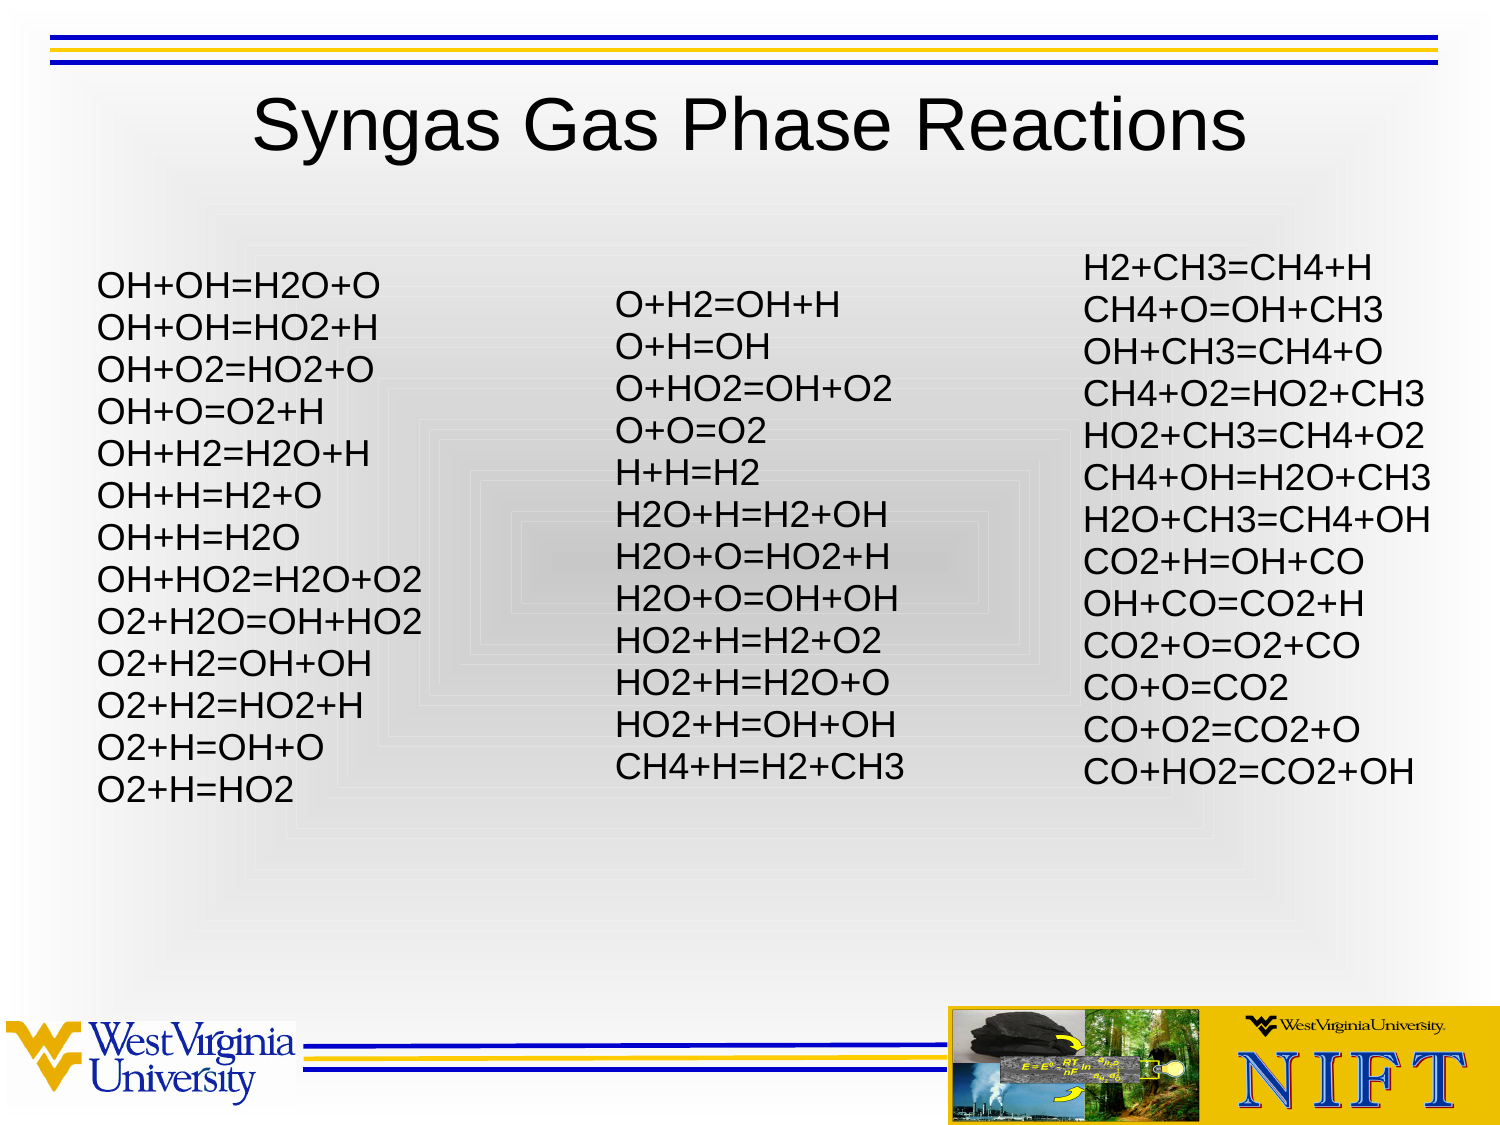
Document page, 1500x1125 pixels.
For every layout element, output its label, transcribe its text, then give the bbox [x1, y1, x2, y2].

text_box H2+CH3=CH4+H CH4+O=OH+CH3 OH+CH3=CH4+O CH4+O2=HO2+CH3 HO2+CH3=CH4+O2 CH4+OH=H2O+CH3 H2O+CH3=CH4+OH CO2+H=OH+CO OH+CO=CO2+H CO2+O=O2+CO CO+O=CO2 CO+O2=CO2+O CO+HO2=CO2+OH [1068, 239, 1446, 801]
text_box O+H2=OH+H O+H=OH O+HO2=OH+O2 O+O=O2 H+H=H2 H2O+H=H2+OH H2O+O=HO2+H H2O+O=OH+OH HO2+H=H2+O2 HO2+H=H2O+O HO2+H=OH+OH CH4+H=H2+CH3 [600, 276, 920, 796]
picture [948, 1006, 1500, 1125]
text_box OH+OH=H2O+O OH+OH=HO2+H OH+O2=HO2+O OH+O=O2+H OH+H2=H2O+H OH+H=H2+O OH+H=H2O OH+HO2=H2O+O2 O2+H2O=OH+HO2 O2+H2=OH+OH O2+H2=HO2+H O2+H=OH+O O2+H=HO2 [81, 256, 437, 818]
title Syngas Gas Phase Reactions [75, 64, 1426, 186]
